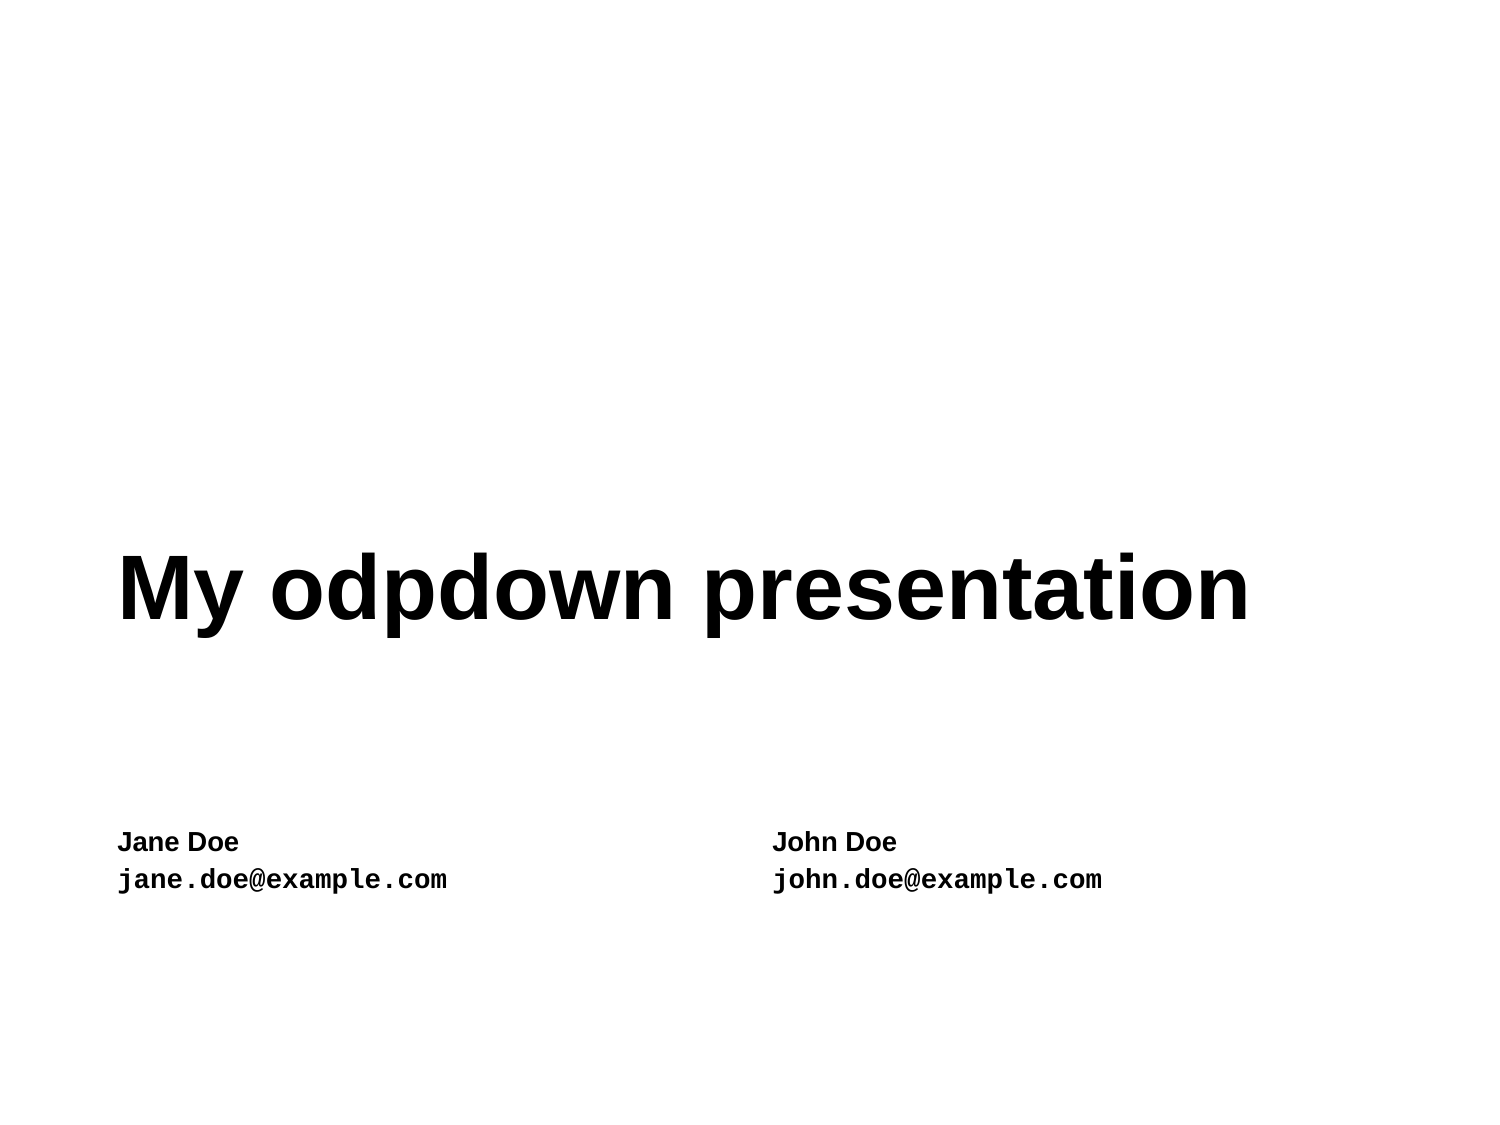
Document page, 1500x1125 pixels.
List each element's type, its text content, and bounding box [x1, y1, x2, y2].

title My odpdown presentation [117, 331, 1468, 640]
text_box Jane Doe jane.doe@example.com [117, 826, 772, 989]
text_box John Doe john.doe@example.com [772, 826, 1461, 989]
